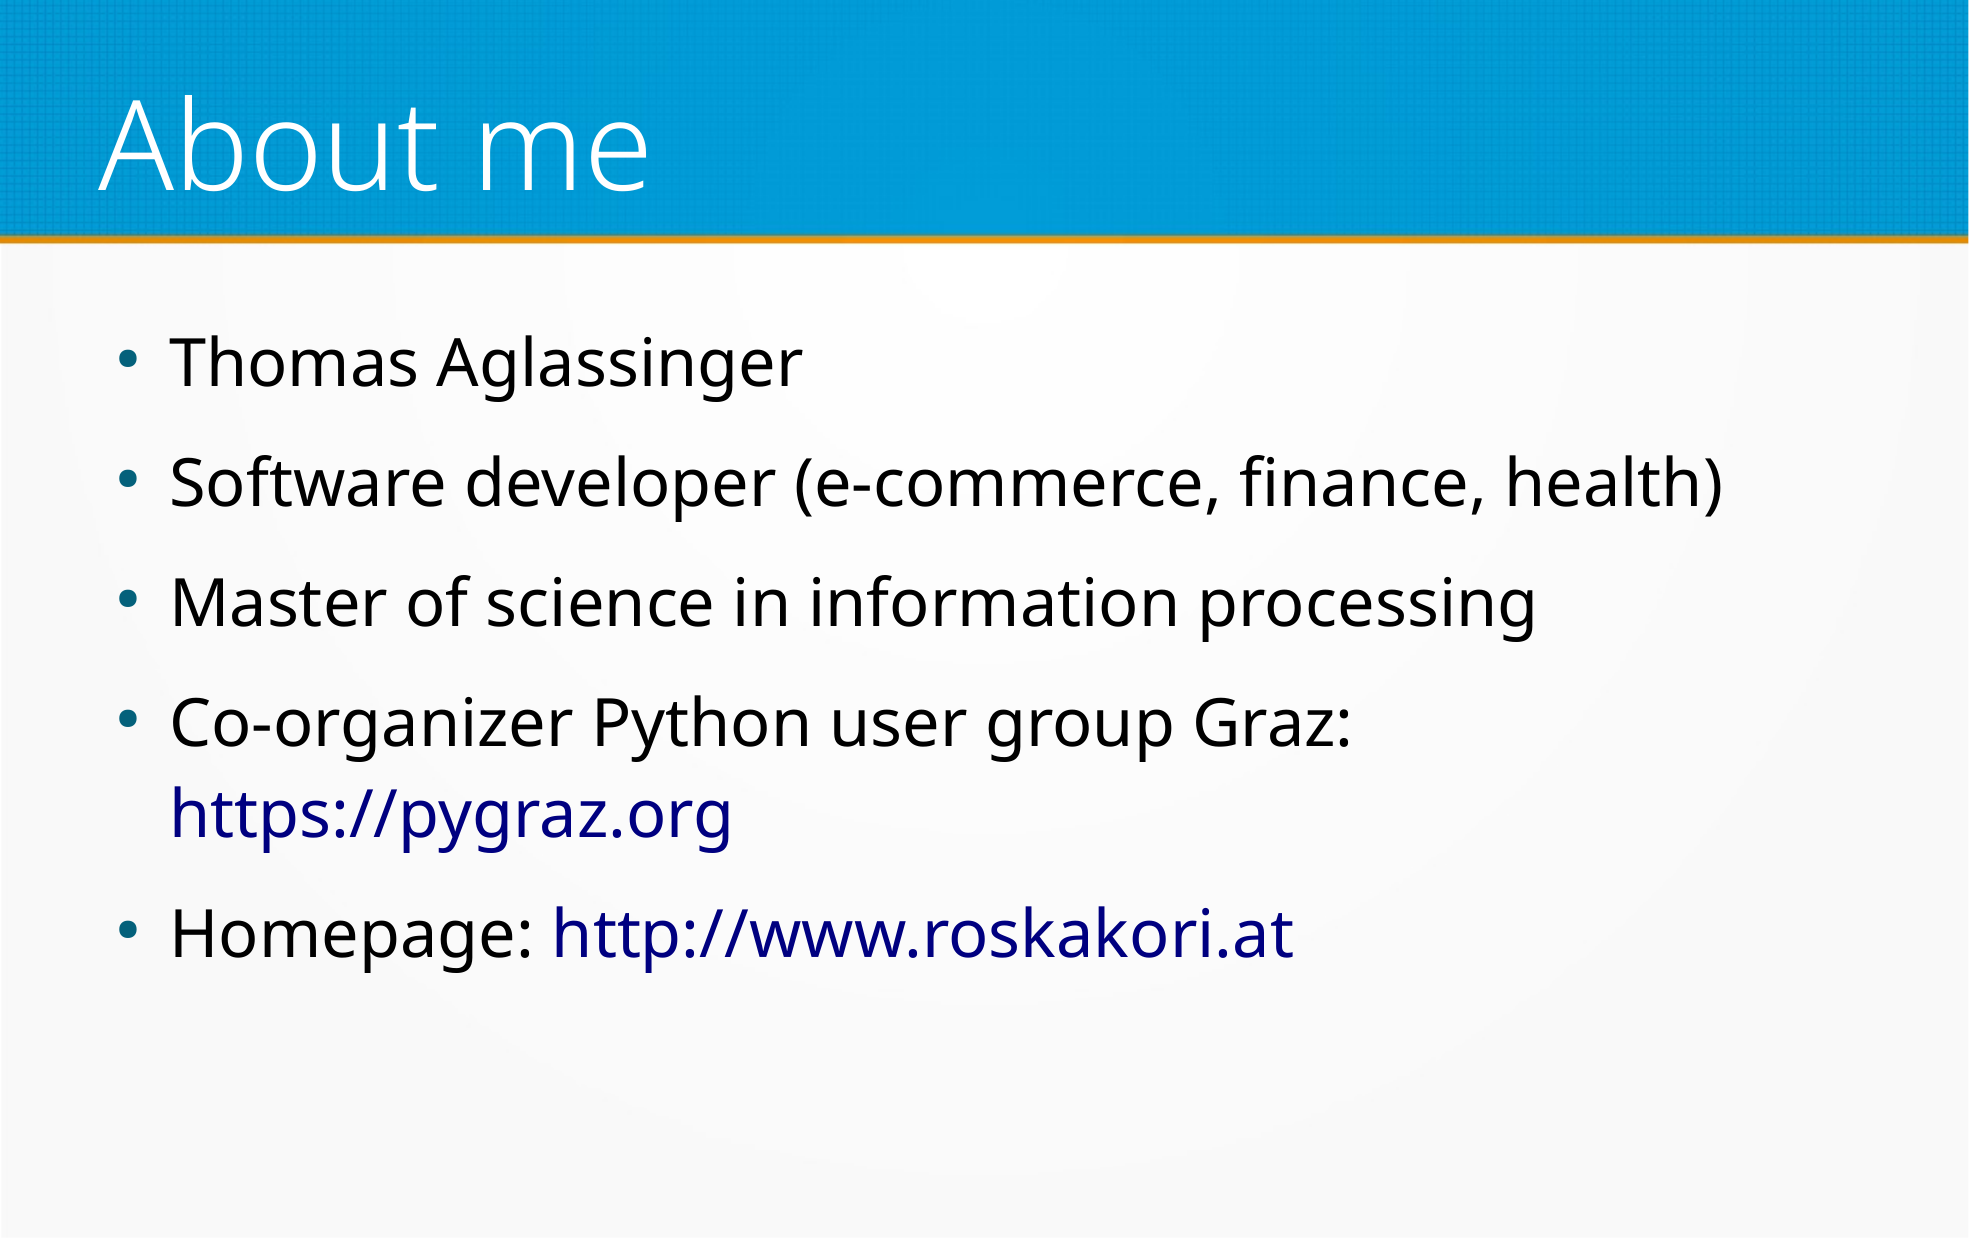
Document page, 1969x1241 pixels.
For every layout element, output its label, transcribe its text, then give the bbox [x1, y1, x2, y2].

title About me [98, 19, 1870, 227]
picture [0, 233, 1969, 1241]
list Thomas Aglassinger Software developer (e-commerce, finance, health) Master of science in information processing Co-organizer Python user group Graz: https://pygraz.org Homepage: http://www.roskakori.at [98, 315, 1861, 1081]
